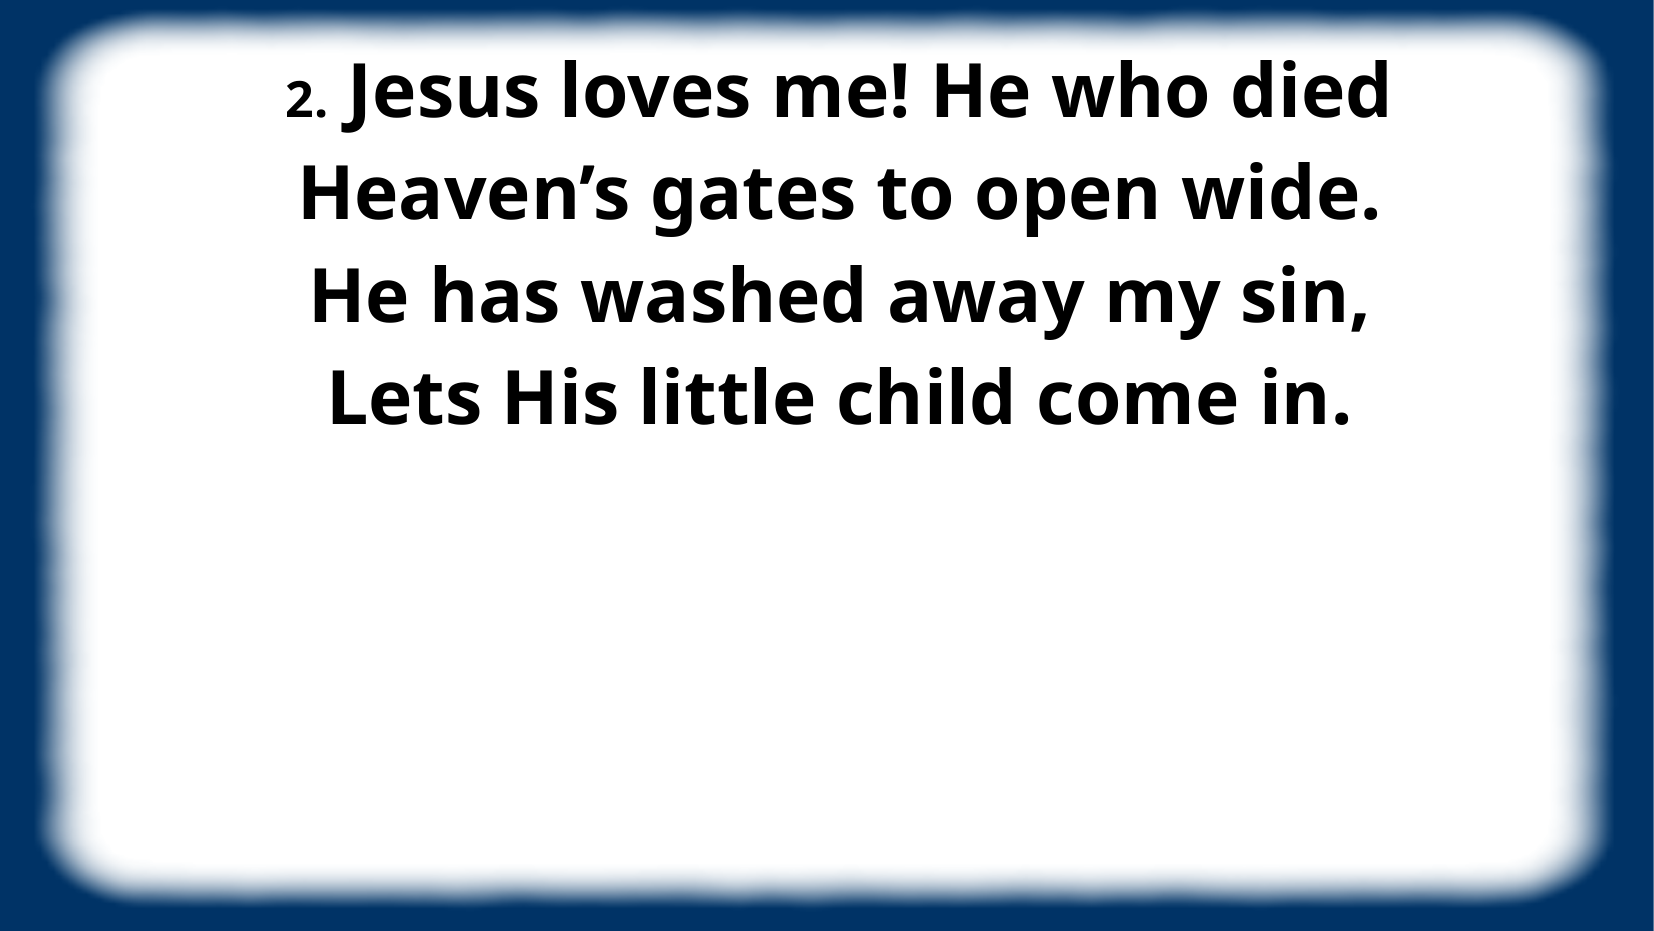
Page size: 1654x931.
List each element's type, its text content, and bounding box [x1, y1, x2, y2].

picture [0, 0, 1654, 931]
text_box 2. Jesus loves me! He who died Heaven’s gates to open wide. He has washed away my sin, Lets His little child come in. [105, 30, 1576, 445]
